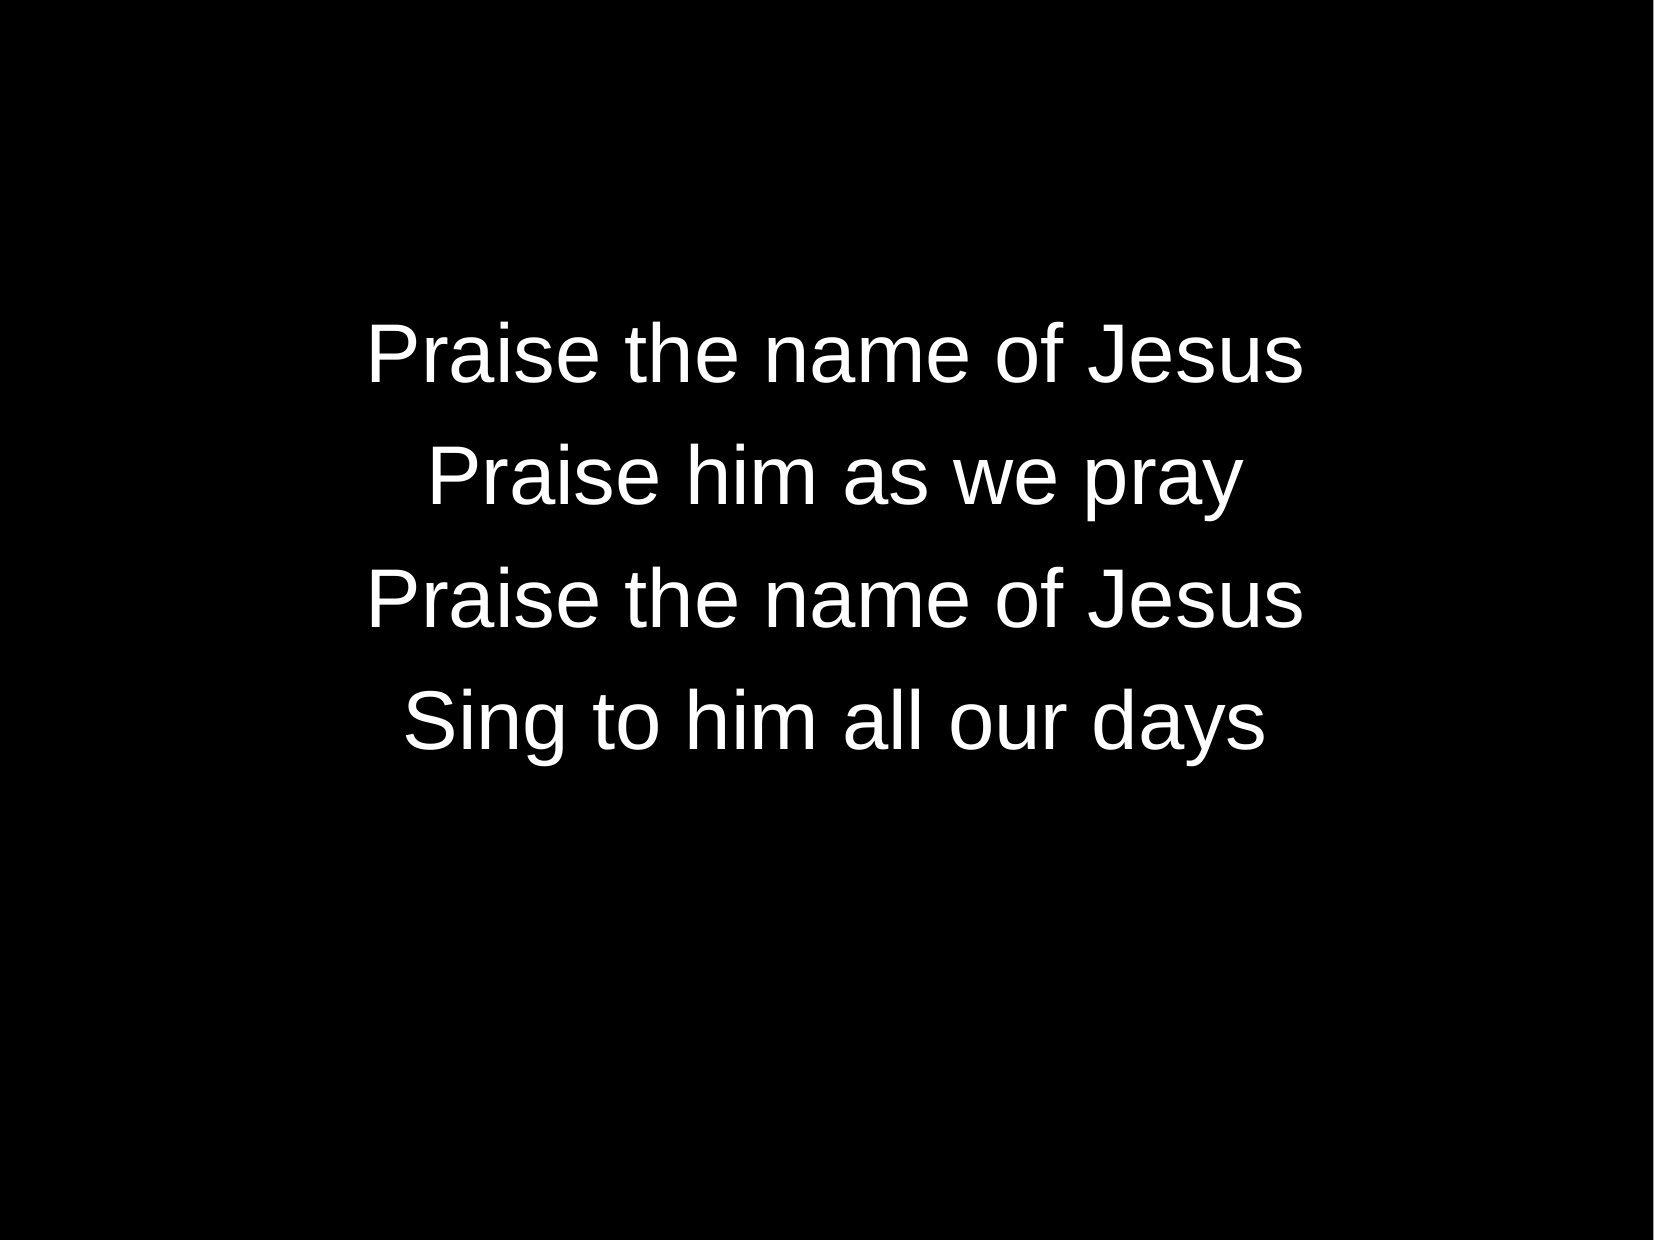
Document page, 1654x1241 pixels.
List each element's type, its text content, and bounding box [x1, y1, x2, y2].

list Praise the name of Jesus Praise him as we pray Praise the name of Jesus Sing to him all our days [0, 307, 1654, 1027]
